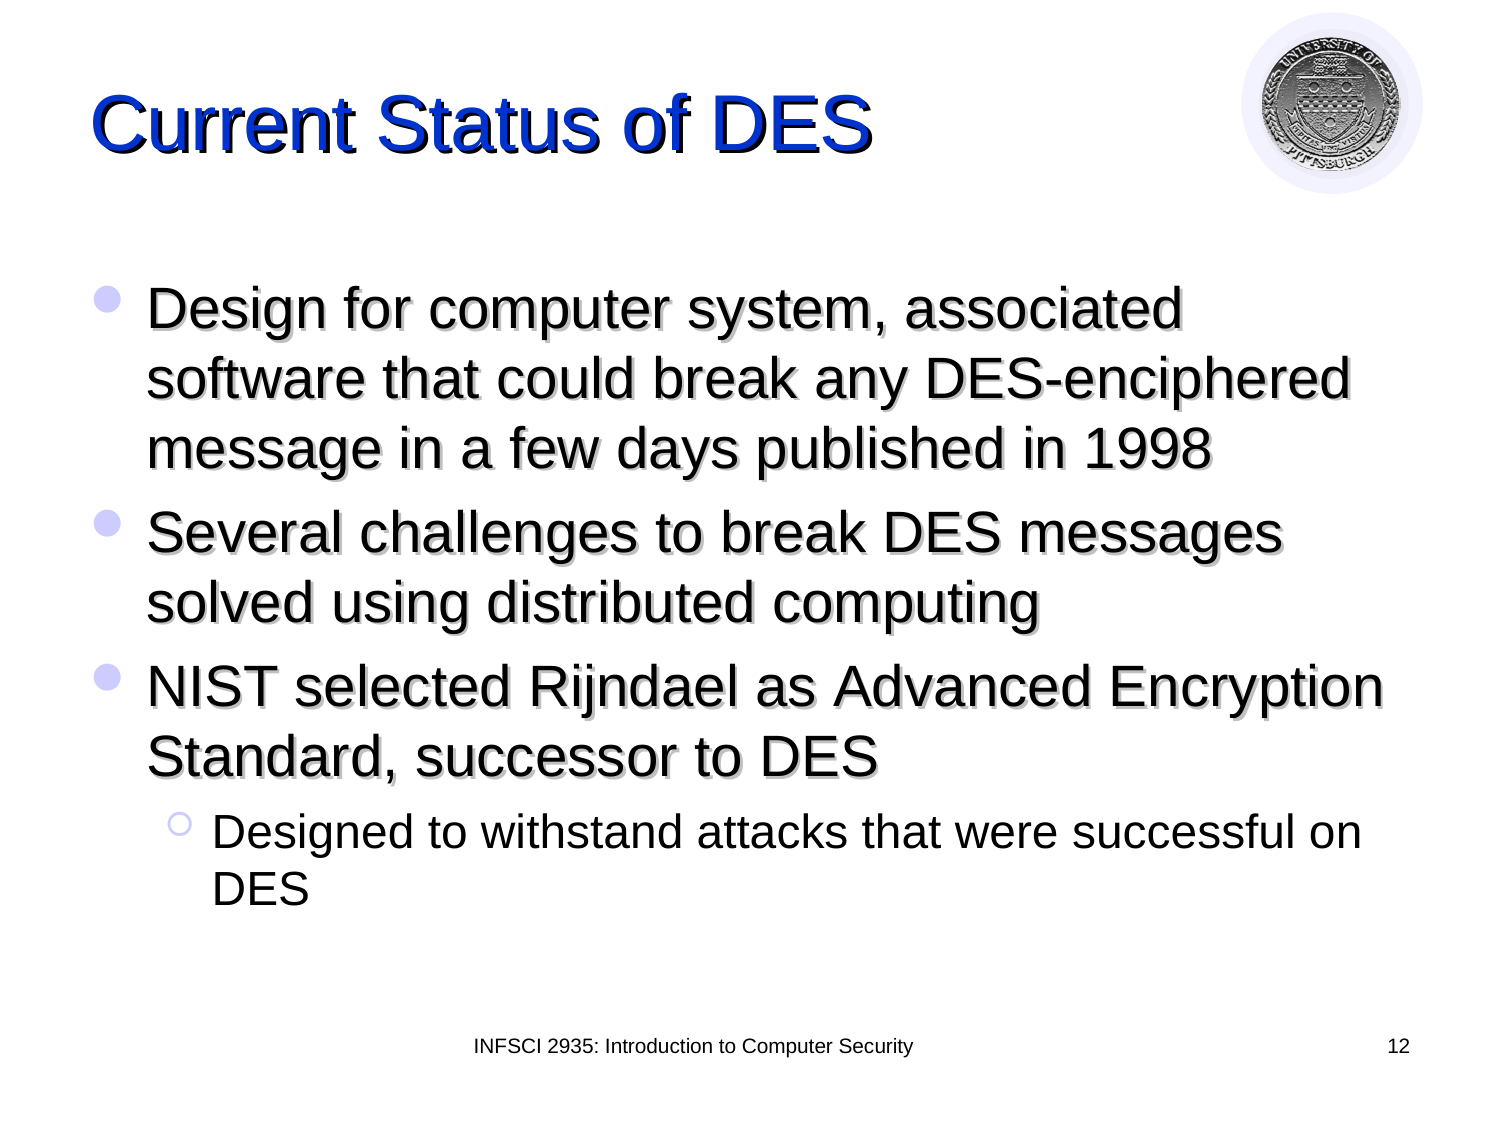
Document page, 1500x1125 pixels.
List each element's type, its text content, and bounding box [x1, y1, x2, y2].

list Design for computer system, associated software that could break any DES-enciphered message in a few days published in 1998 Several challenges to break DES messages solved using distributed computing NIST selected Rijndael as Advanced Encryption Standard, successor to DES Designed to withstand attacks that were successful on DES [75, 262, 1426, 1006]
title Current Status of DES [75, 24, 1426, 213]
